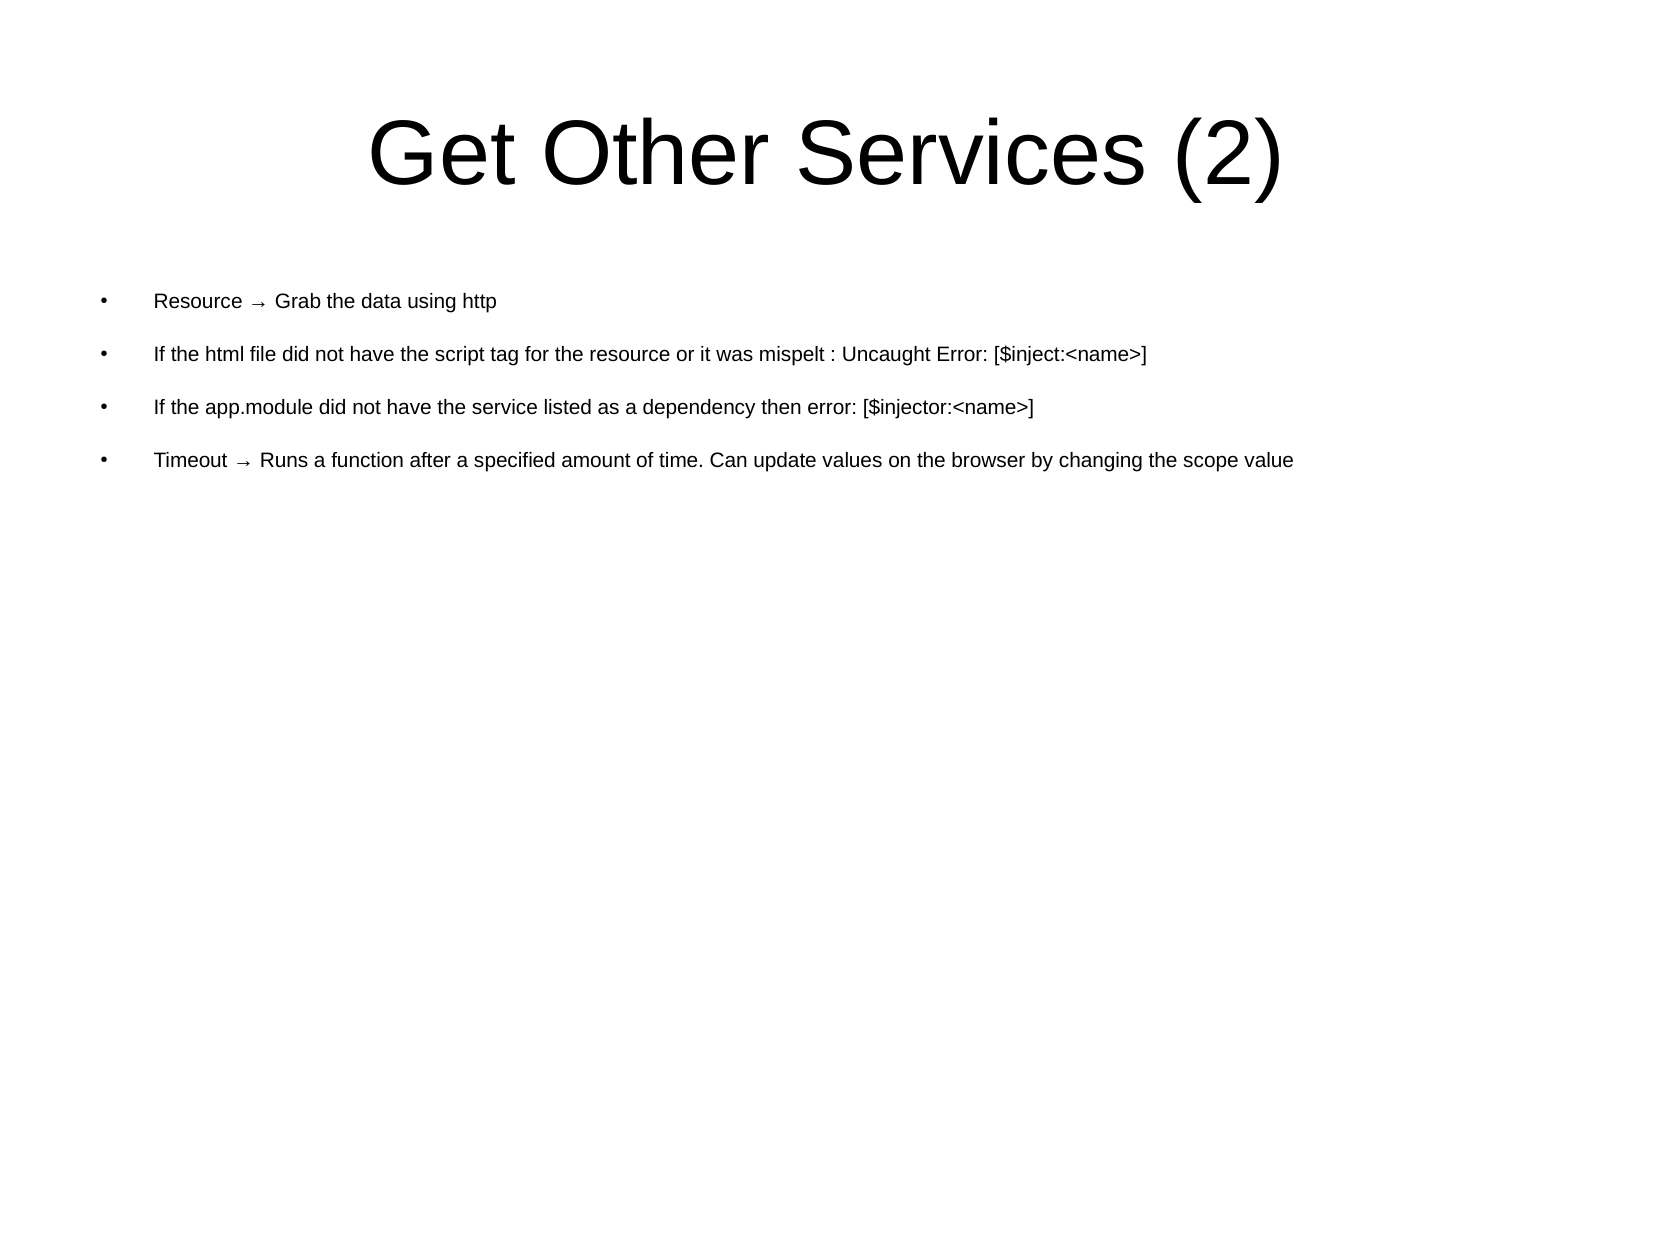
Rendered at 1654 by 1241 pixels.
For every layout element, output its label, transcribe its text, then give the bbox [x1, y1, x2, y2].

title Get Other Services (2) [82, 49, 1571, 257]
list Resource → Grab the data using http If the html file did not have the script tag for the resource or it was mispelt : Uncaught Error: [$inject:<name>] If the app.module did not have the service listed as a dependency then error: [$injector:<name>] Timeout → Runs a function after a specified amount of time. Can update values on the browser by changing the scope value [82, 290, 1571, 1010]
